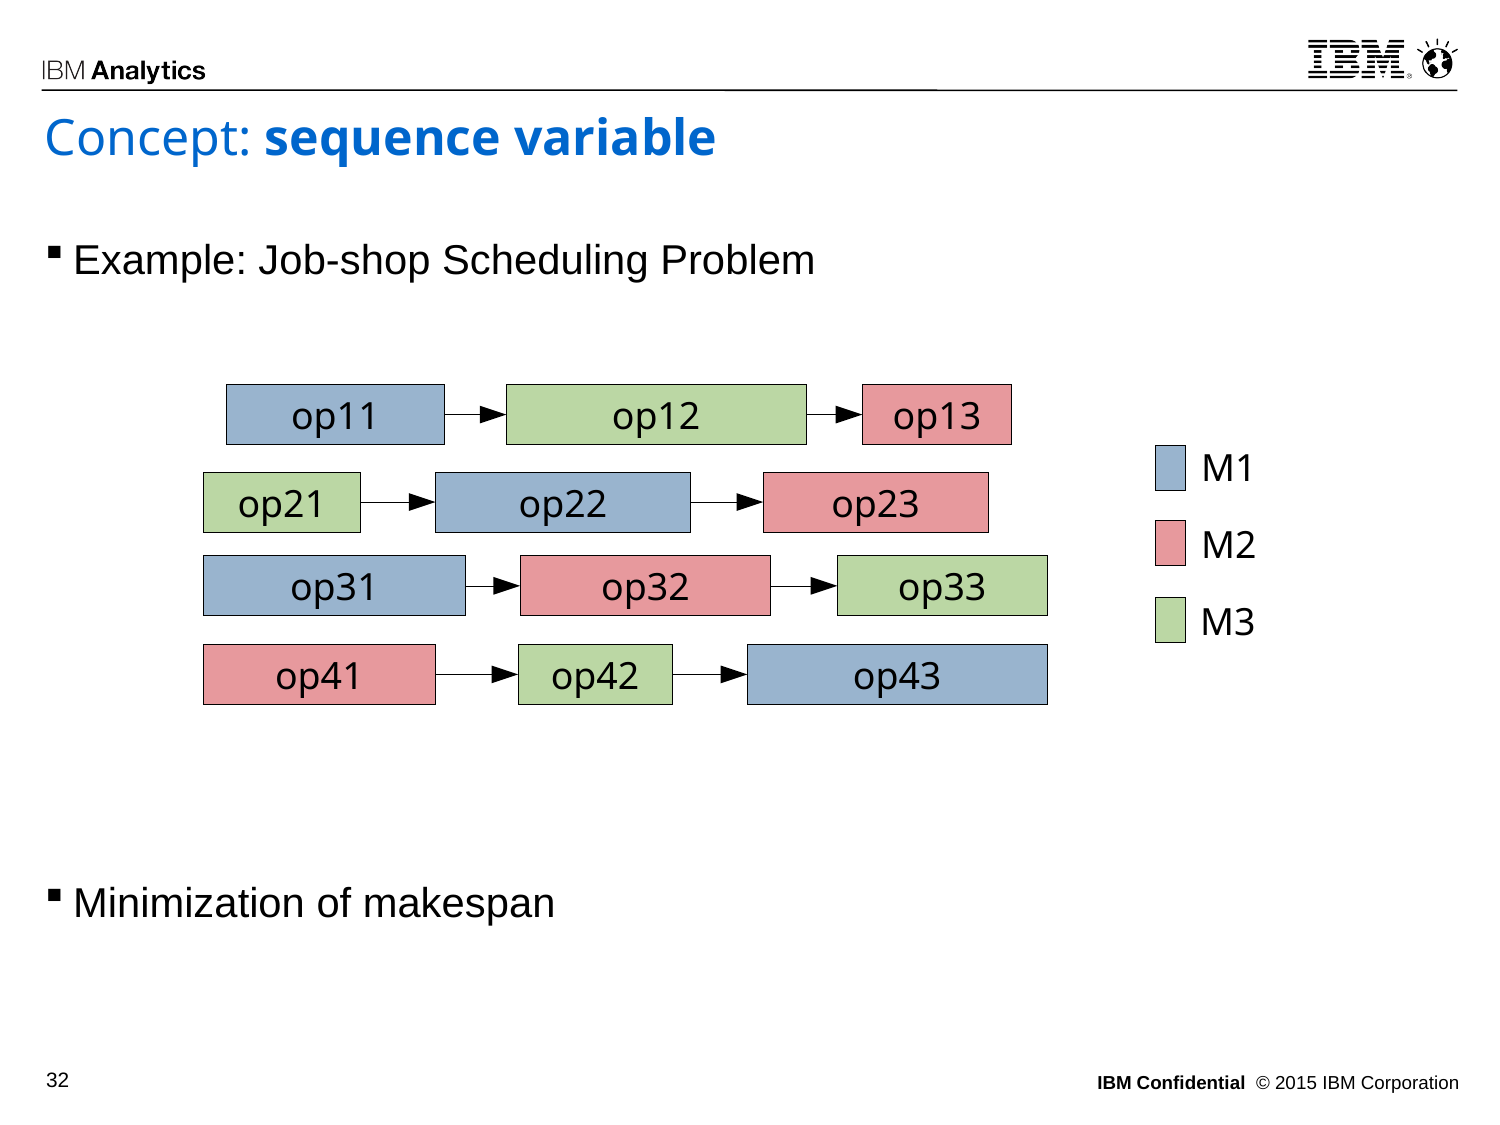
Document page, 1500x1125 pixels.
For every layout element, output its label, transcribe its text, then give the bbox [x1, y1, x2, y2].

title Concept: sequence variable [29, 97, 1500, 203]
text_box op41 [203, 644, 436, 705]
text_box op42 [518, 644, 673, 705]
text_box op13 [862, 384, 1012, 445]
text_box op43 [747, 644, 1048, 705]
text_box op23 [763, 472, 989, 533]
text_box M3 [1185, 590, 1268, 650]
text_box op31 [203, 555, 466, 616]
text_box [1155, 520, 1186, 566]
list Example: Job-shop Scheduling Problem Minimization of makespan [29, 224, 1426, 1025]
text_box op33 [837, 555, 1048, 616]
text_box op12 [506, 384, 807, 445]
text_box M2 [1186, 513, 1268, 574]
picture [1294, 24, 1469, 91]
text_box op32 [520, 555, 771, 616]
text_box op22 [435, 472, 691, 533]
text_box [1155, 597, 1185, 643]
text_box op21 [203, 472, 361, 533]
text_box op11 [226, 384, 445, 445]
text_box [1155, 445, 1186, 491]
text_box M1 [1186, 436, 1268, 497]
picture [24, 42, 224, 99]
